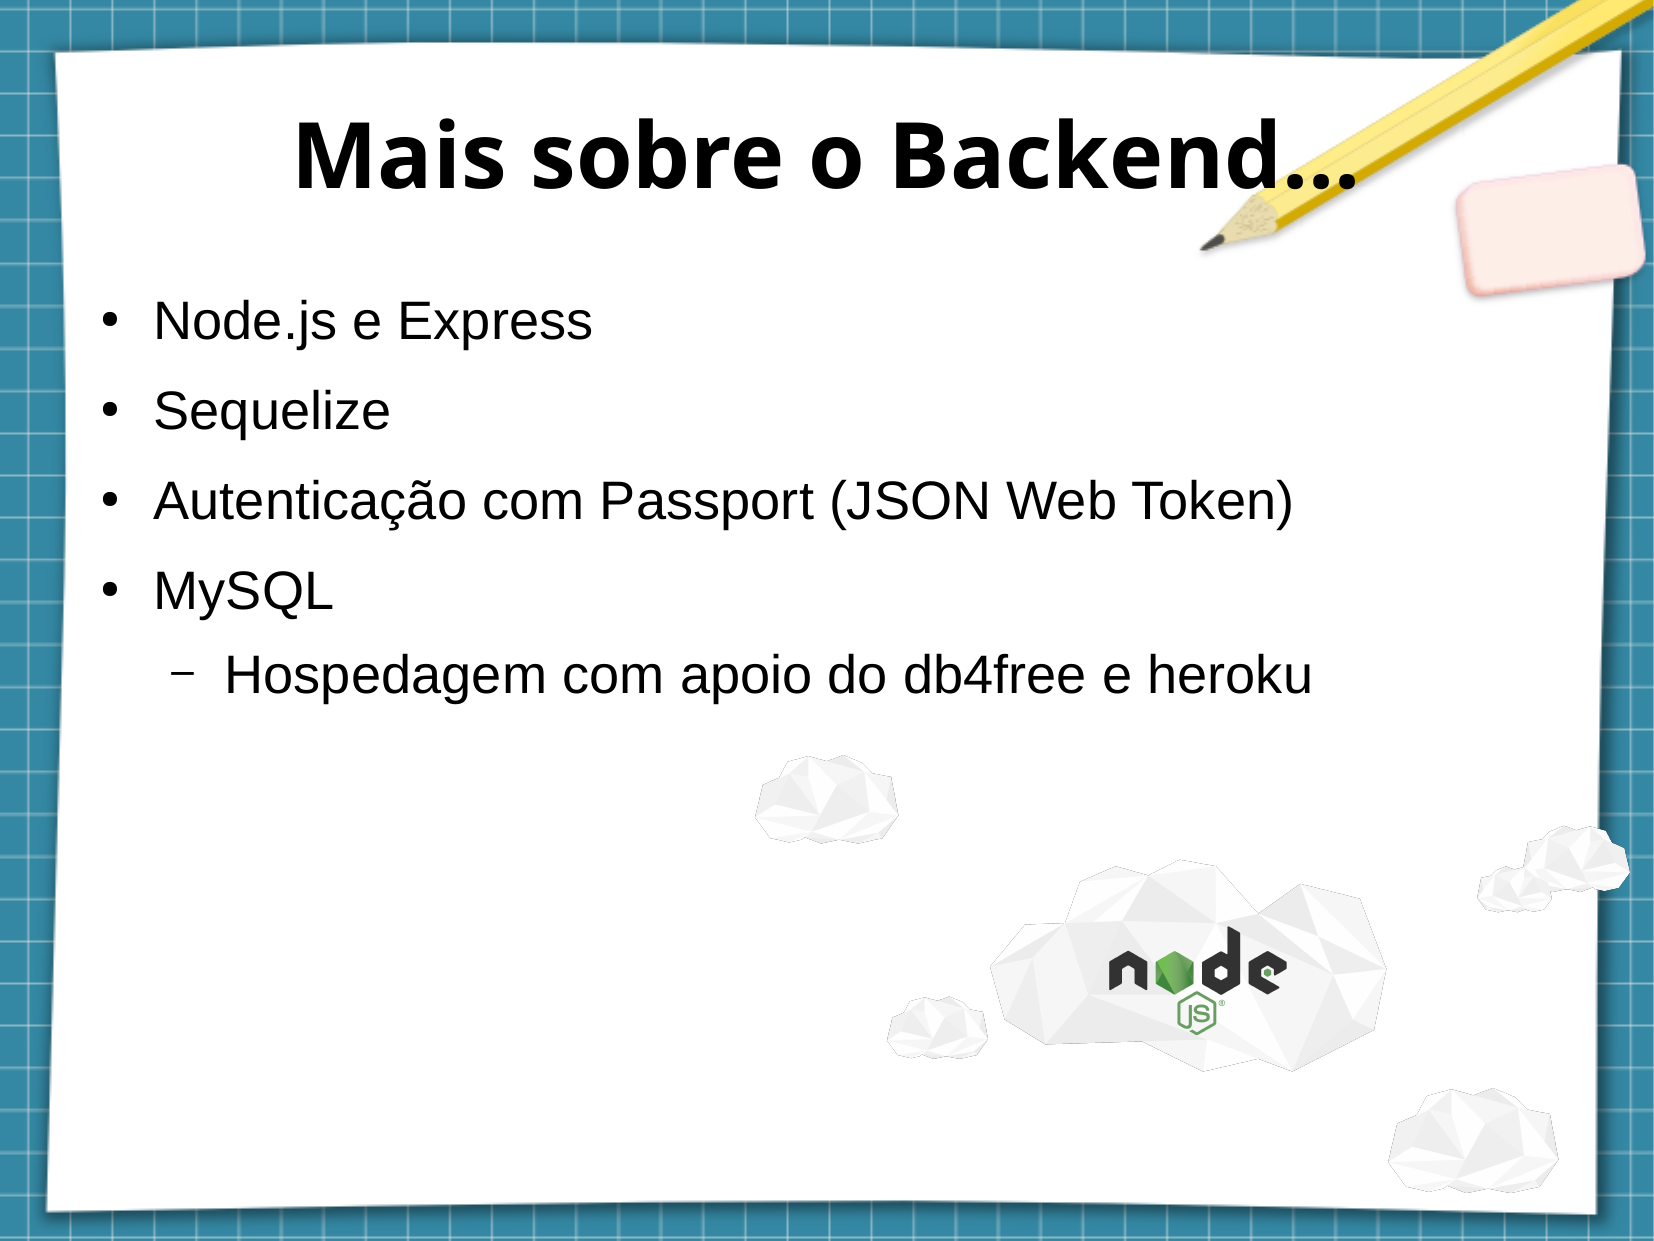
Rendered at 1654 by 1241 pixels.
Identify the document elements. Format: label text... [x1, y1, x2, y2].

title Mais sobre o Backend... [82, 49, 1571, 257]
list Node.js e Express Sequelize Autenticação com Passport (JSON Web Token) MySQL Hospedagem com apoio do db4free e heroku [82, 290, 1571, 1010]
picture [0, 0, 1654, 1241]
